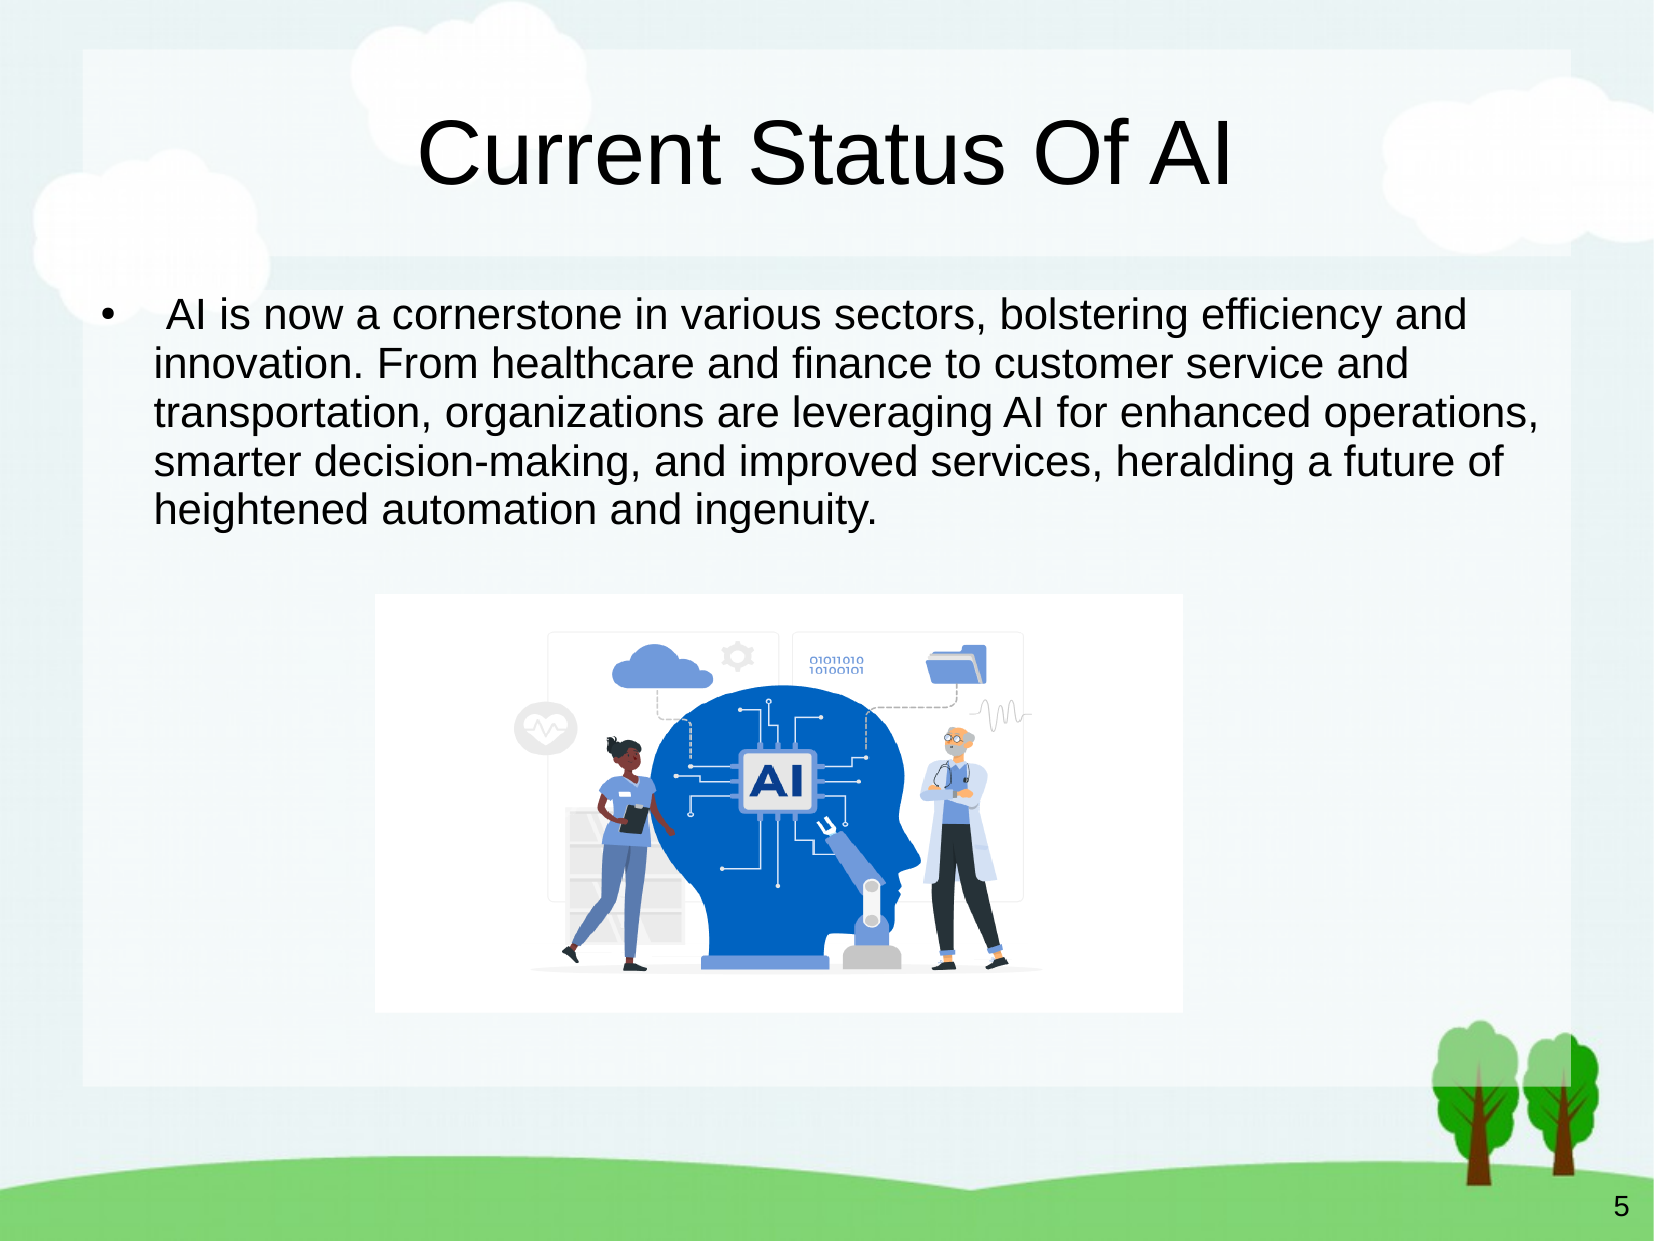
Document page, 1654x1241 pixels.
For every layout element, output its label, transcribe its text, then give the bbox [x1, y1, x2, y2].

title Current Status Of AI [82, 49, 1571, 257]
list AI is now a cornerstone in various sectors, bolstering efficiency and innovation. From healthcare and finance to customer service and transportation, organizations are leveraging AI for enhanced operations, smarter decision-making, and improved services, heralding a future of heightened automation and ingenuity. [82, 290, 1571, 1087]
picture [0, 0, 1654, 1241]
